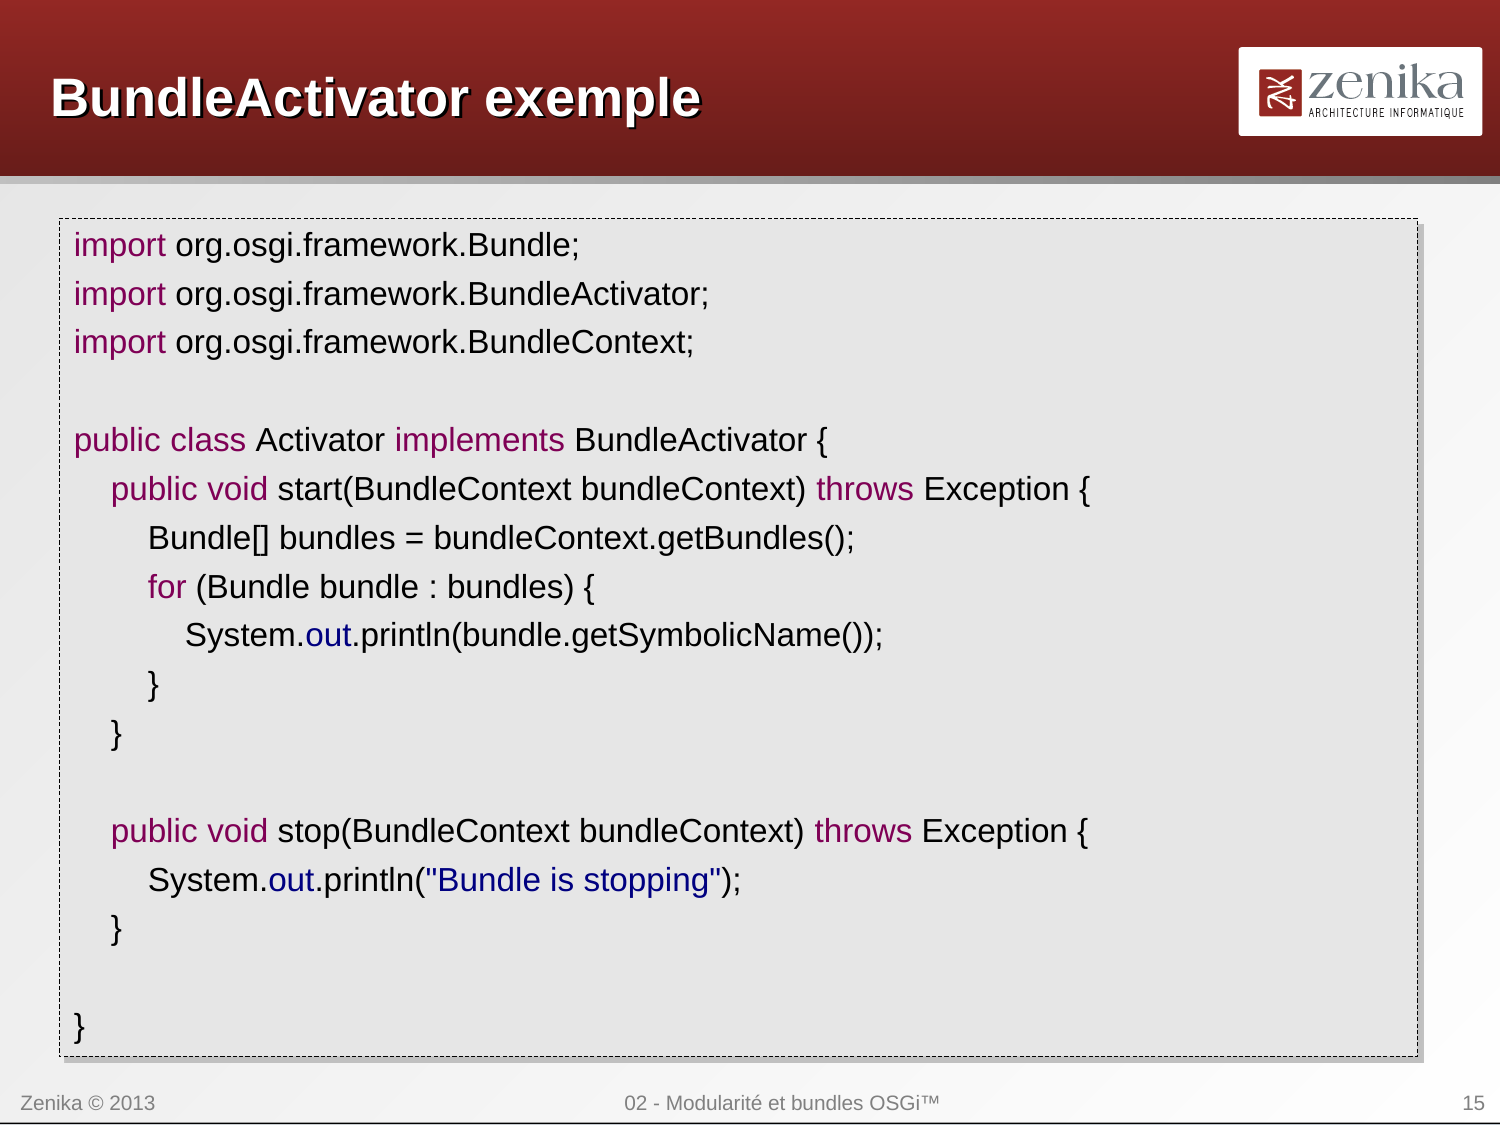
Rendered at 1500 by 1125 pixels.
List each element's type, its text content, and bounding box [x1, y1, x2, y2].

list import org.osgi.framework.Bundle; import org.osgi.framework.BundleActivator; import org.osgi.framework.BundleContext; public class Activator implements BundleActivator { public void start(BundleContext bundleContext) throws Exception { Bundle[] bundles = bundleContext.getBundles(); for (Bundle bundle : bundles) { System.out.println(bundle.getSymbolicName()); } } public void stop(BundleContext bundleContext) throws Exception { System.out.println("Bundle is stopping"); } } [59, 218, 1418, 1057]
title BundleActivator exemple [50, 15, 1206, 180]
picture [1257, 58, 1464, 125]
